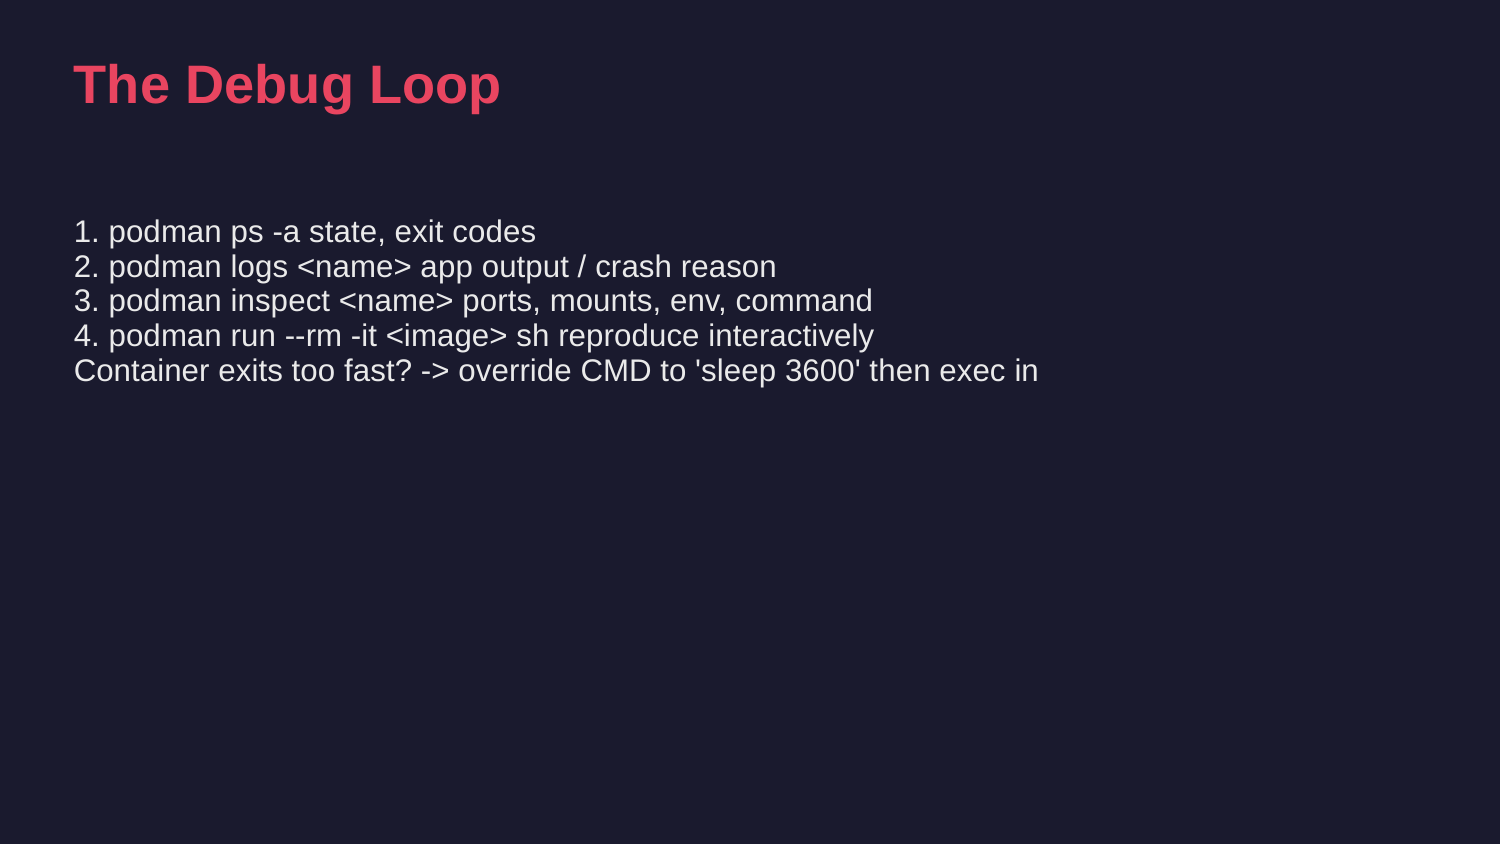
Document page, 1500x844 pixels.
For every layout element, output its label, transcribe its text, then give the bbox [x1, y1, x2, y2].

title The Debug Loop [59, 47, 1441, 166]
text_box 1. podman ps -a state, exit codes 2. podman logs <name> app output / crash reason 3. podman inspect <name> ports, mounts, env, command 4. podman run --rm -it <image> sh reproduce interactively Container exits too fast? -> override CMD to 'sleep 3600' then exec in [59, 206, 1441, 798]
